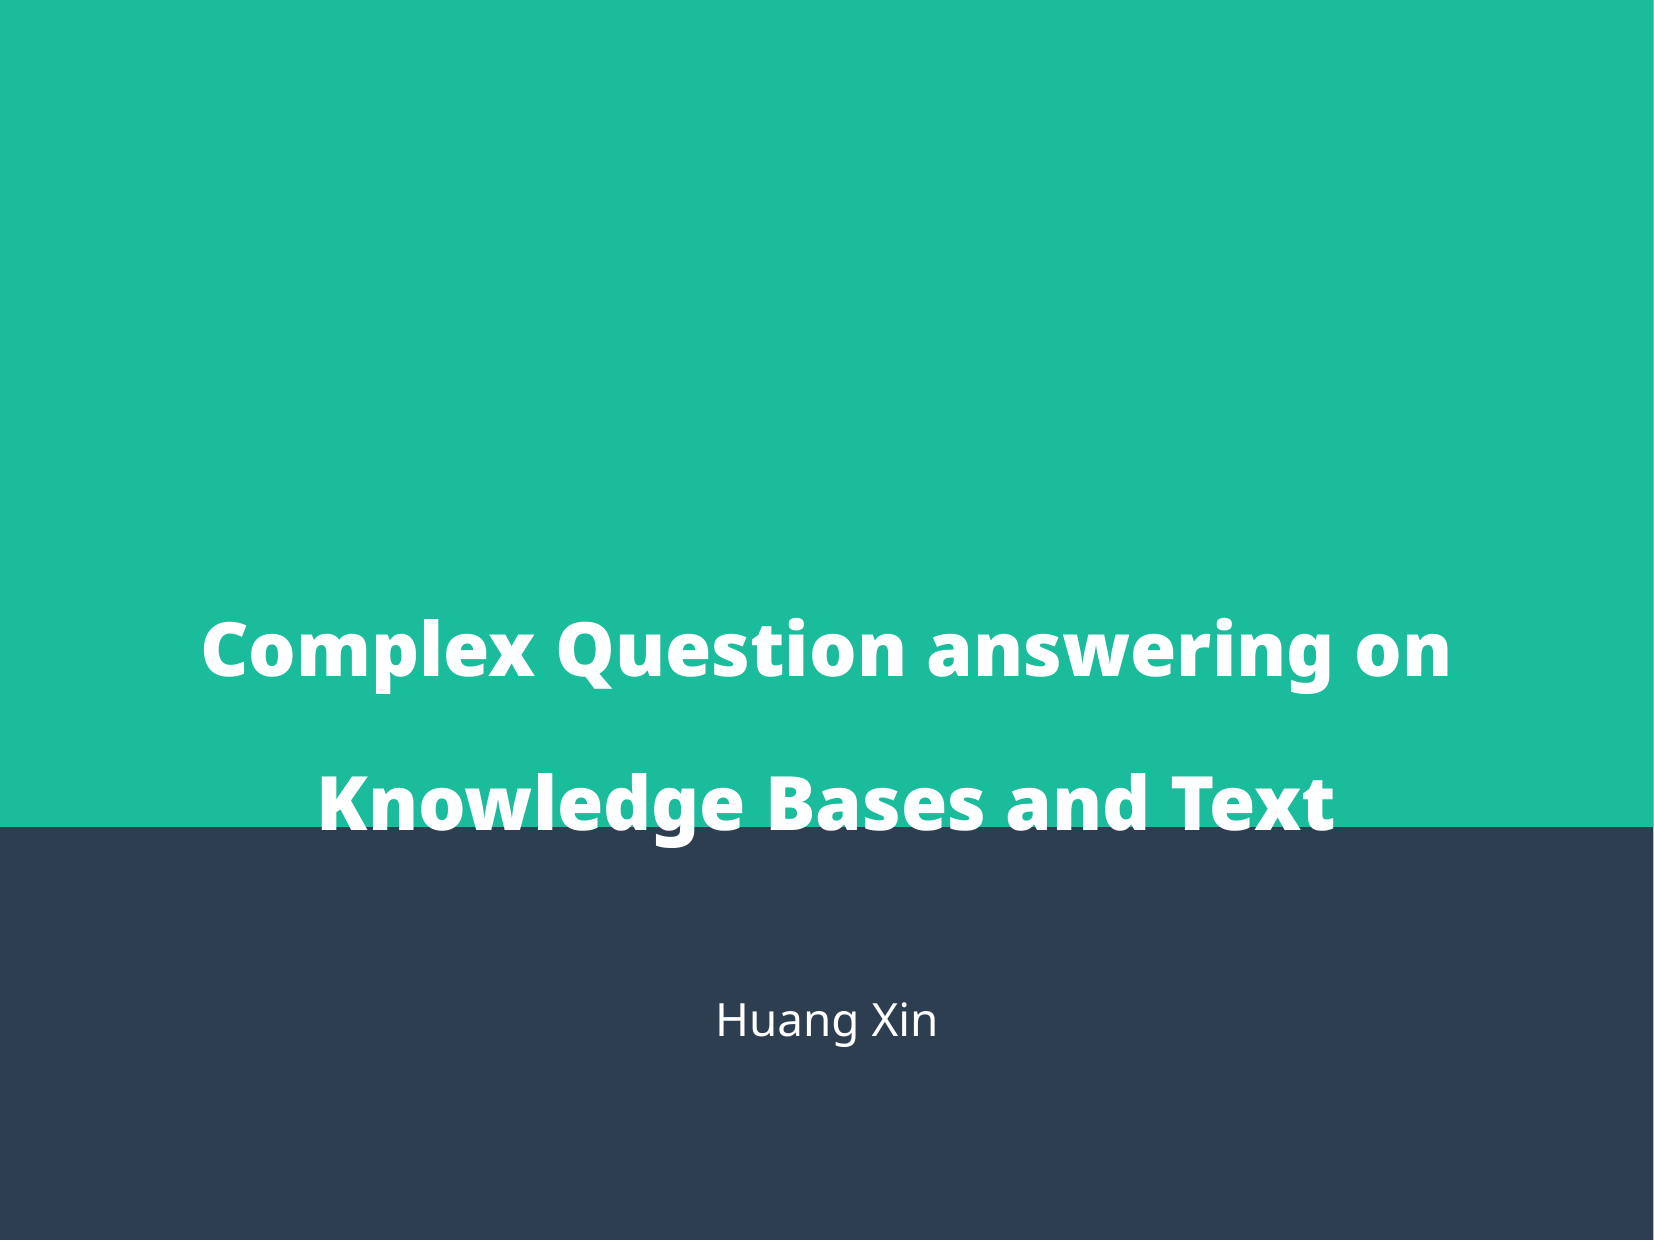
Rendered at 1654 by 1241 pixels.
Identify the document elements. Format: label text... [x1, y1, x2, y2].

subtitle Huang Xin [59, 856, 1595, 1182]
title Complex Question answering on Knowledge Bases and Text [59, 567, 1595, 830]
